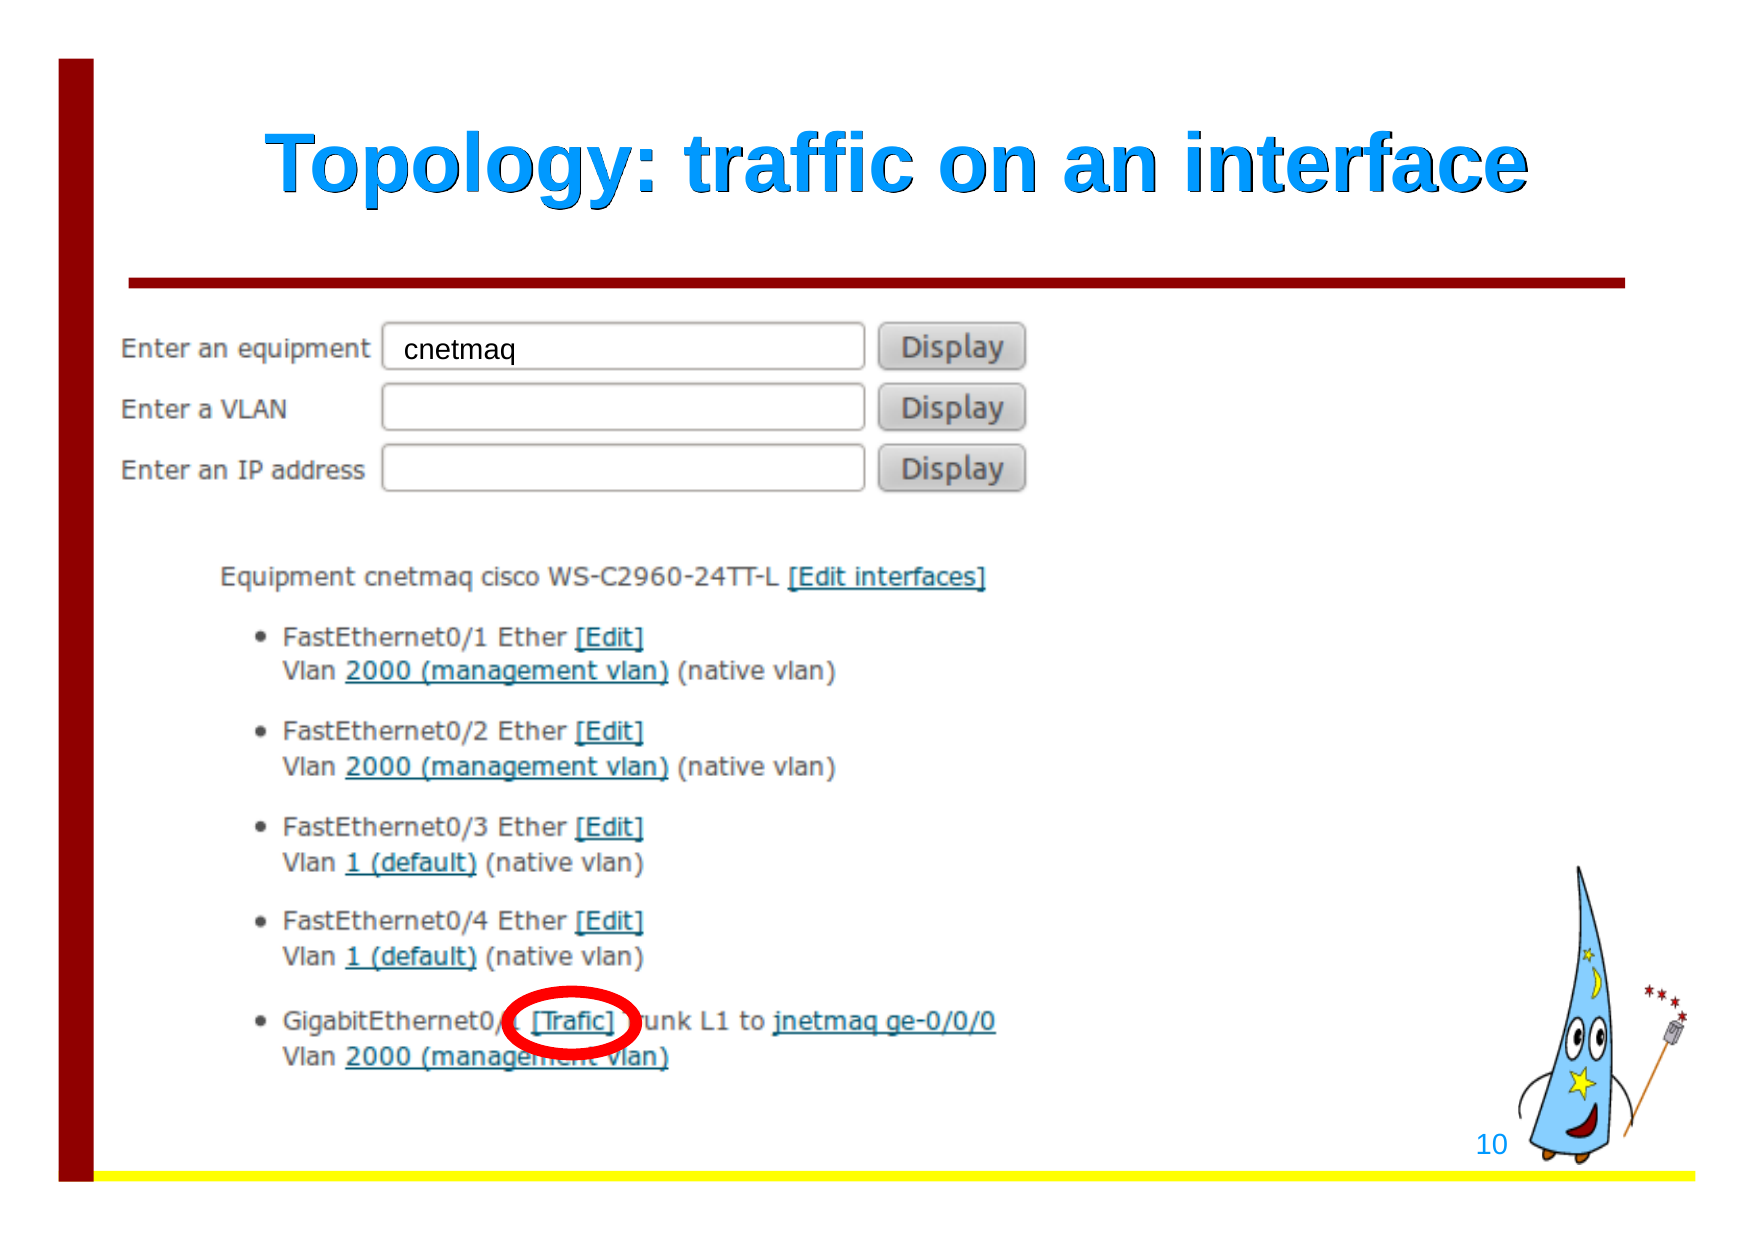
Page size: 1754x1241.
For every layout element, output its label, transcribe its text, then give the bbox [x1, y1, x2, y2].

title Topology: traffic on an interface [152, 74, 1643, 252]
text_box cnetmaq [389, 325, 673, 390]
picture [1518, 865, 1687, 1165]
picture [117, 314, 1035, 528]
picture [208, 557, 1030, 1093]
